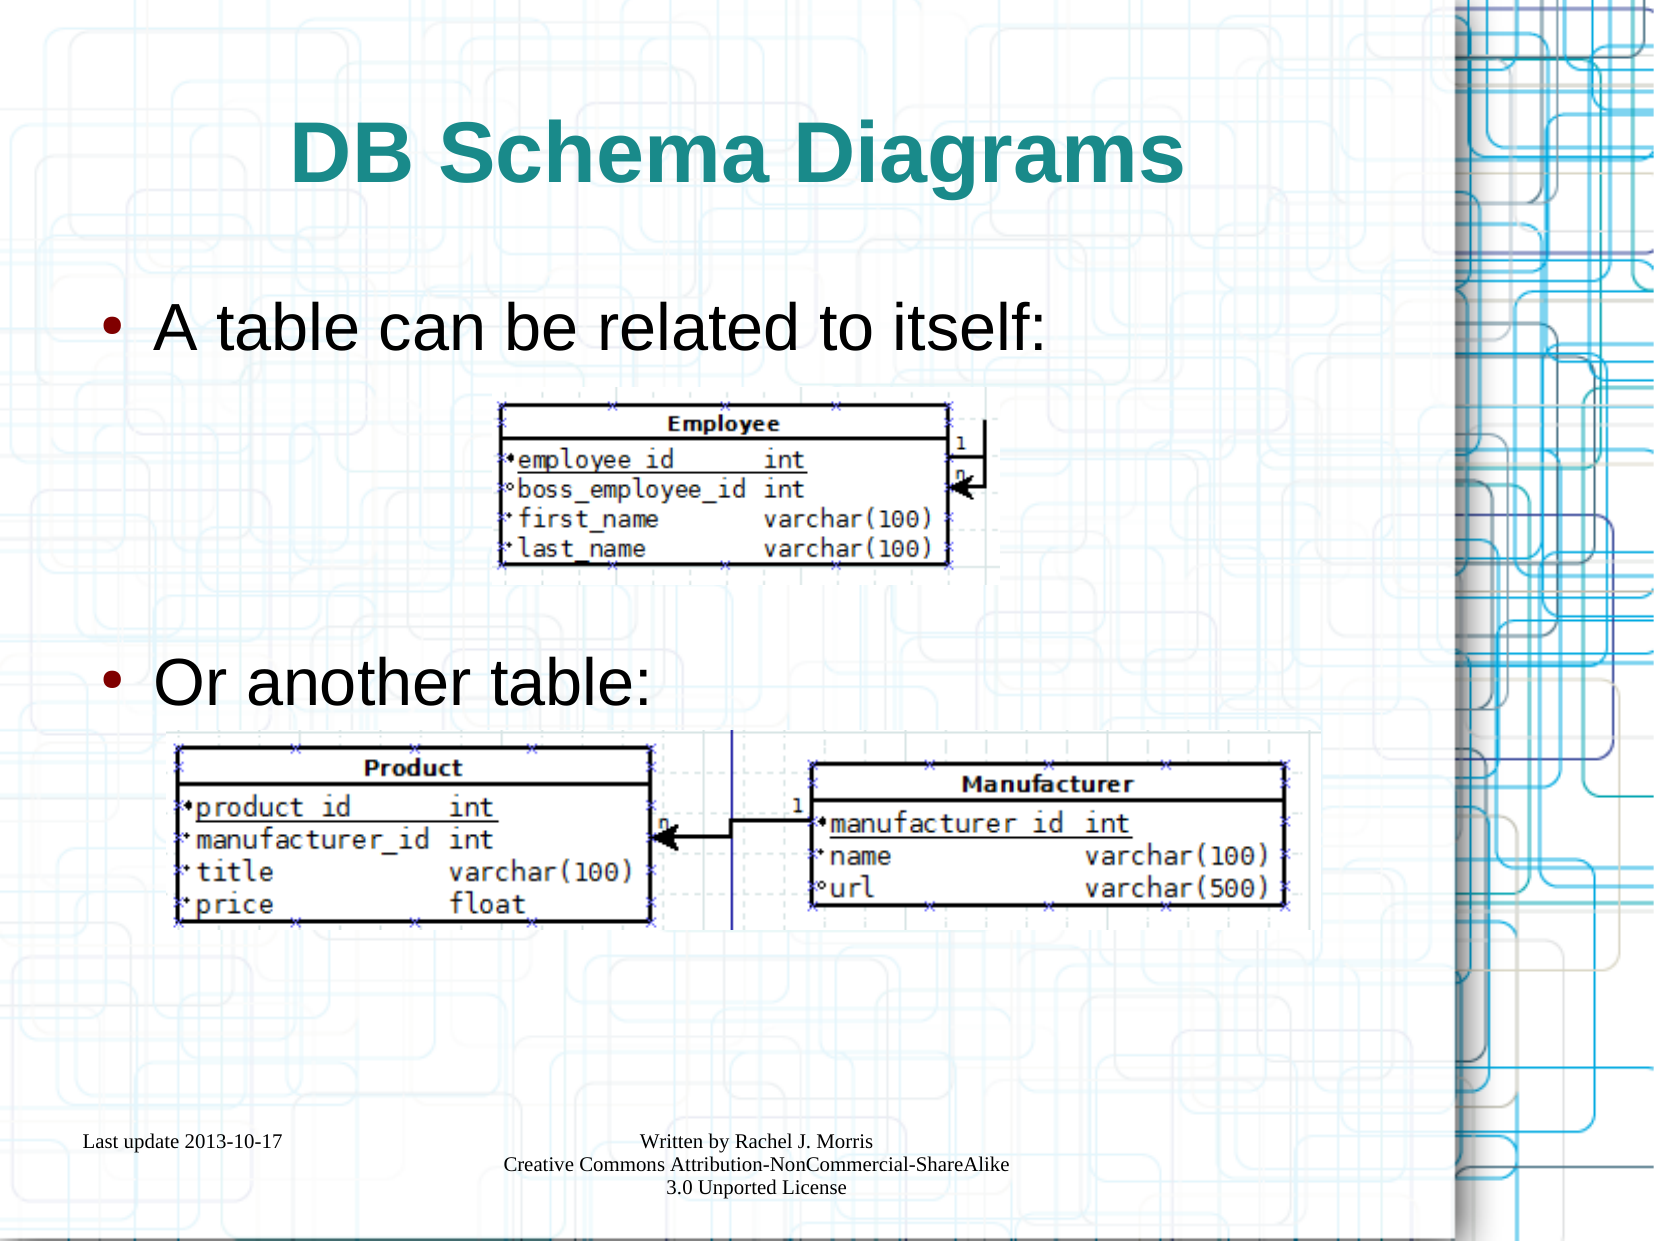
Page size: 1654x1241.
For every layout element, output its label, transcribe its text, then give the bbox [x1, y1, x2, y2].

title DB Schema Diagrams [59, 49, 1418, 257]
list A table can be related to itself: [82, 290, 1418, 388]
picture [0, 0, 1654, 1241]
list Or another table: [82, 644, 1418, 743]
